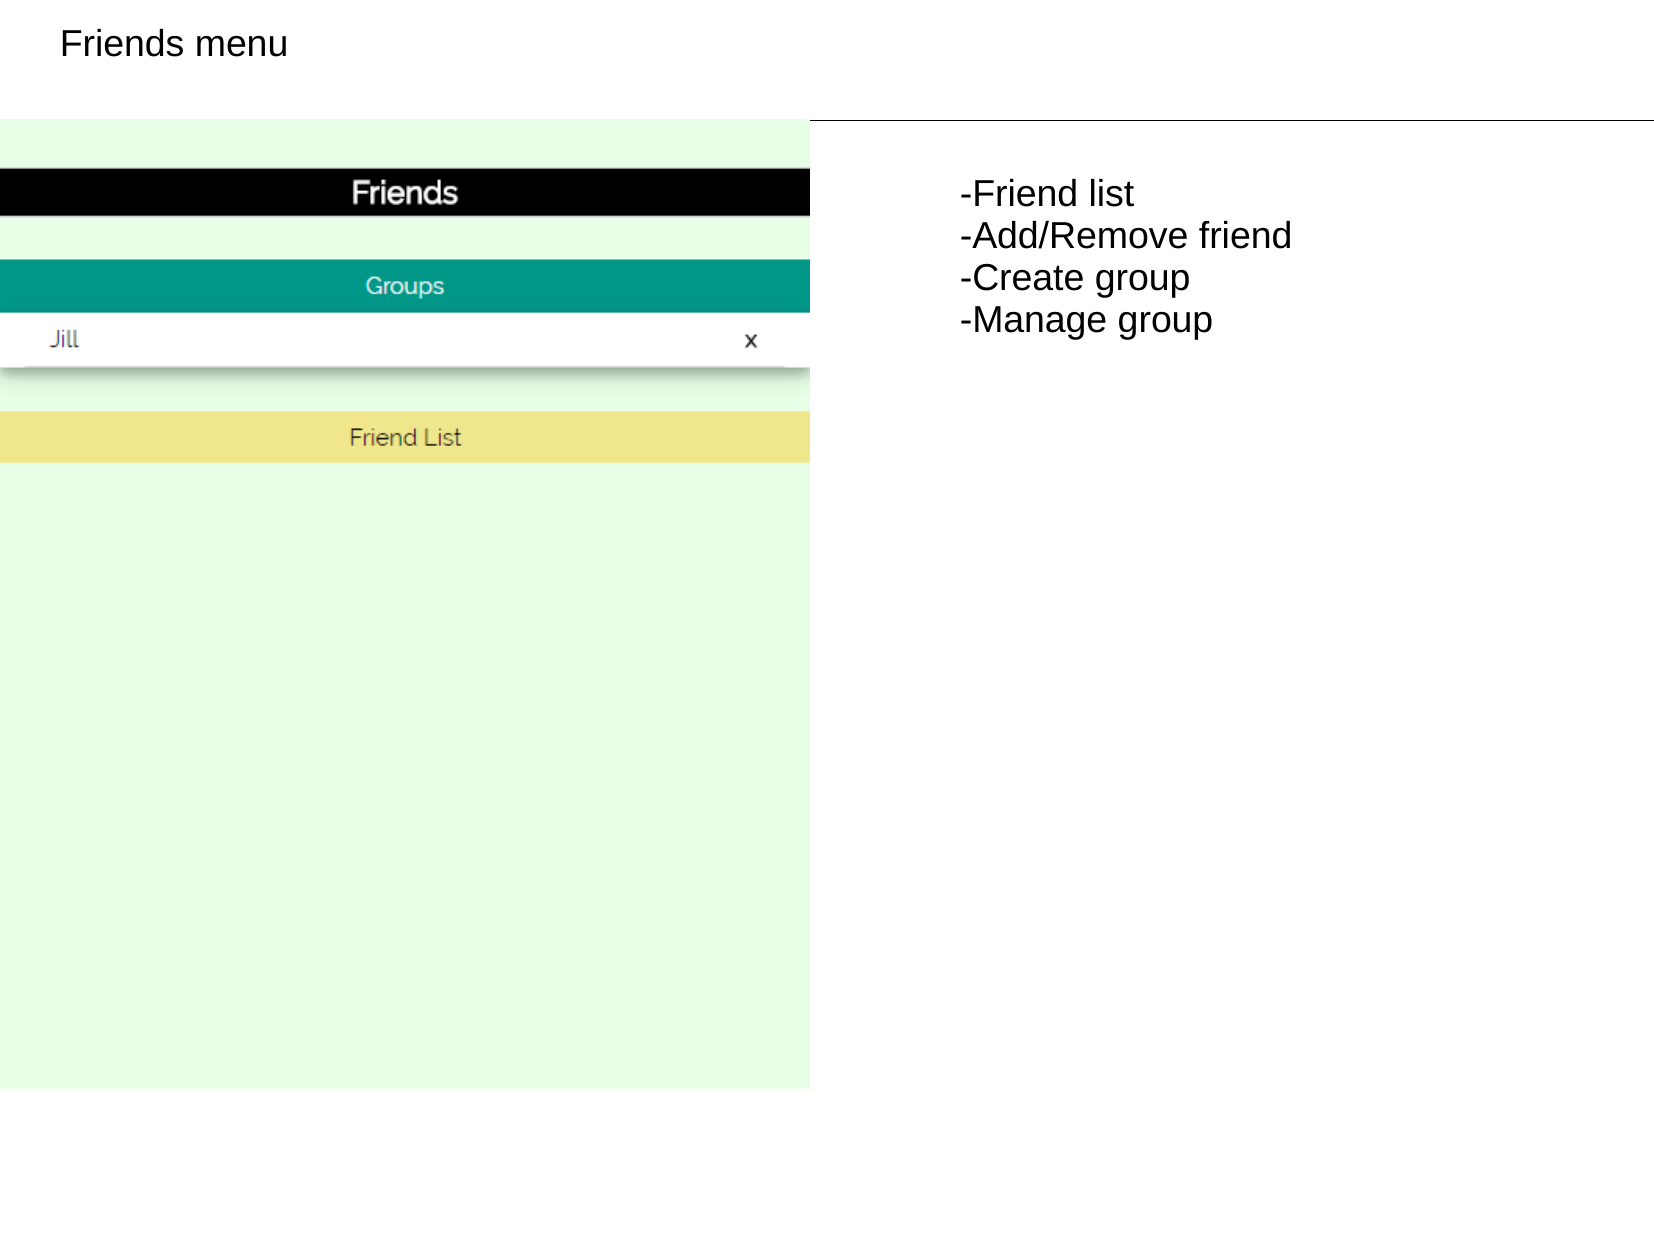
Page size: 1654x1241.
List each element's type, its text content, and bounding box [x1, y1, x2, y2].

text_box -Friend list -Add/Remove friend -Create group -Manage group [945, 165, 1321, 391]
picture [0, 119, 810, 1241]
text_box Friends menu [45, 15, 346, 114]
